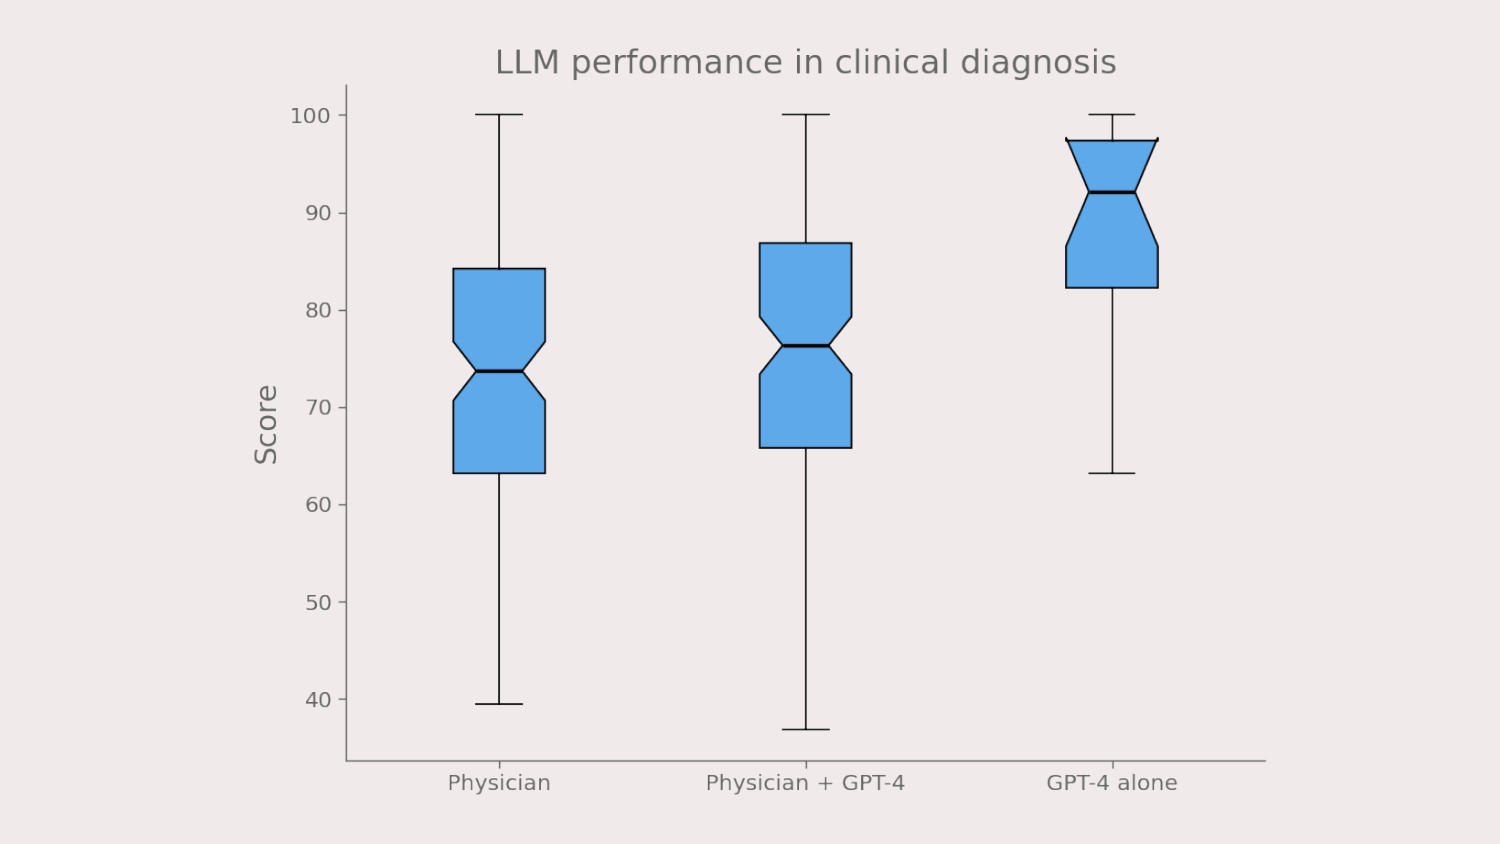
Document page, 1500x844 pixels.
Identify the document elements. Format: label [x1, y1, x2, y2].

picture [230, 24, 1289, 819]
